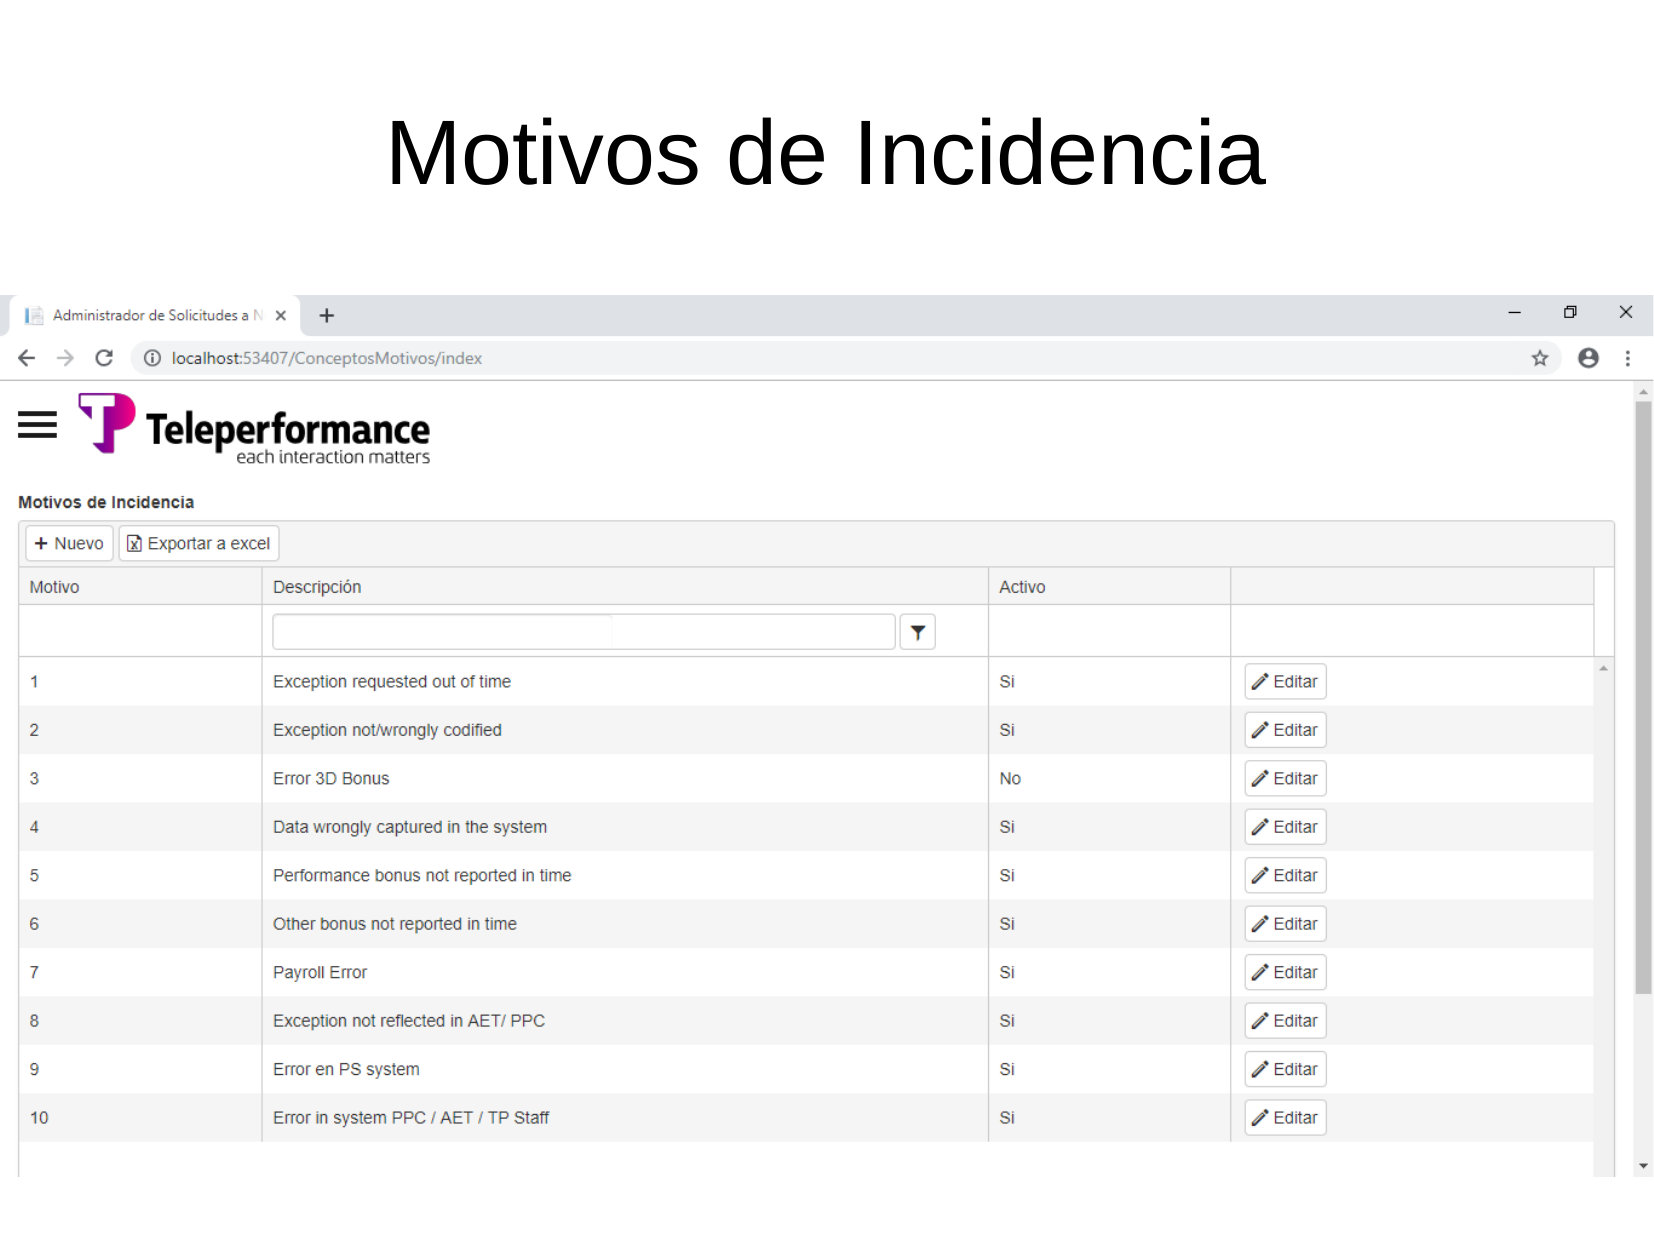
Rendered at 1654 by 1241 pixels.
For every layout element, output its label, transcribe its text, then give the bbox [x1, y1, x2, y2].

picture [0, 295, 1654, 1177]
title Motivos de Incidencia [82, 49, 1571, 257]
